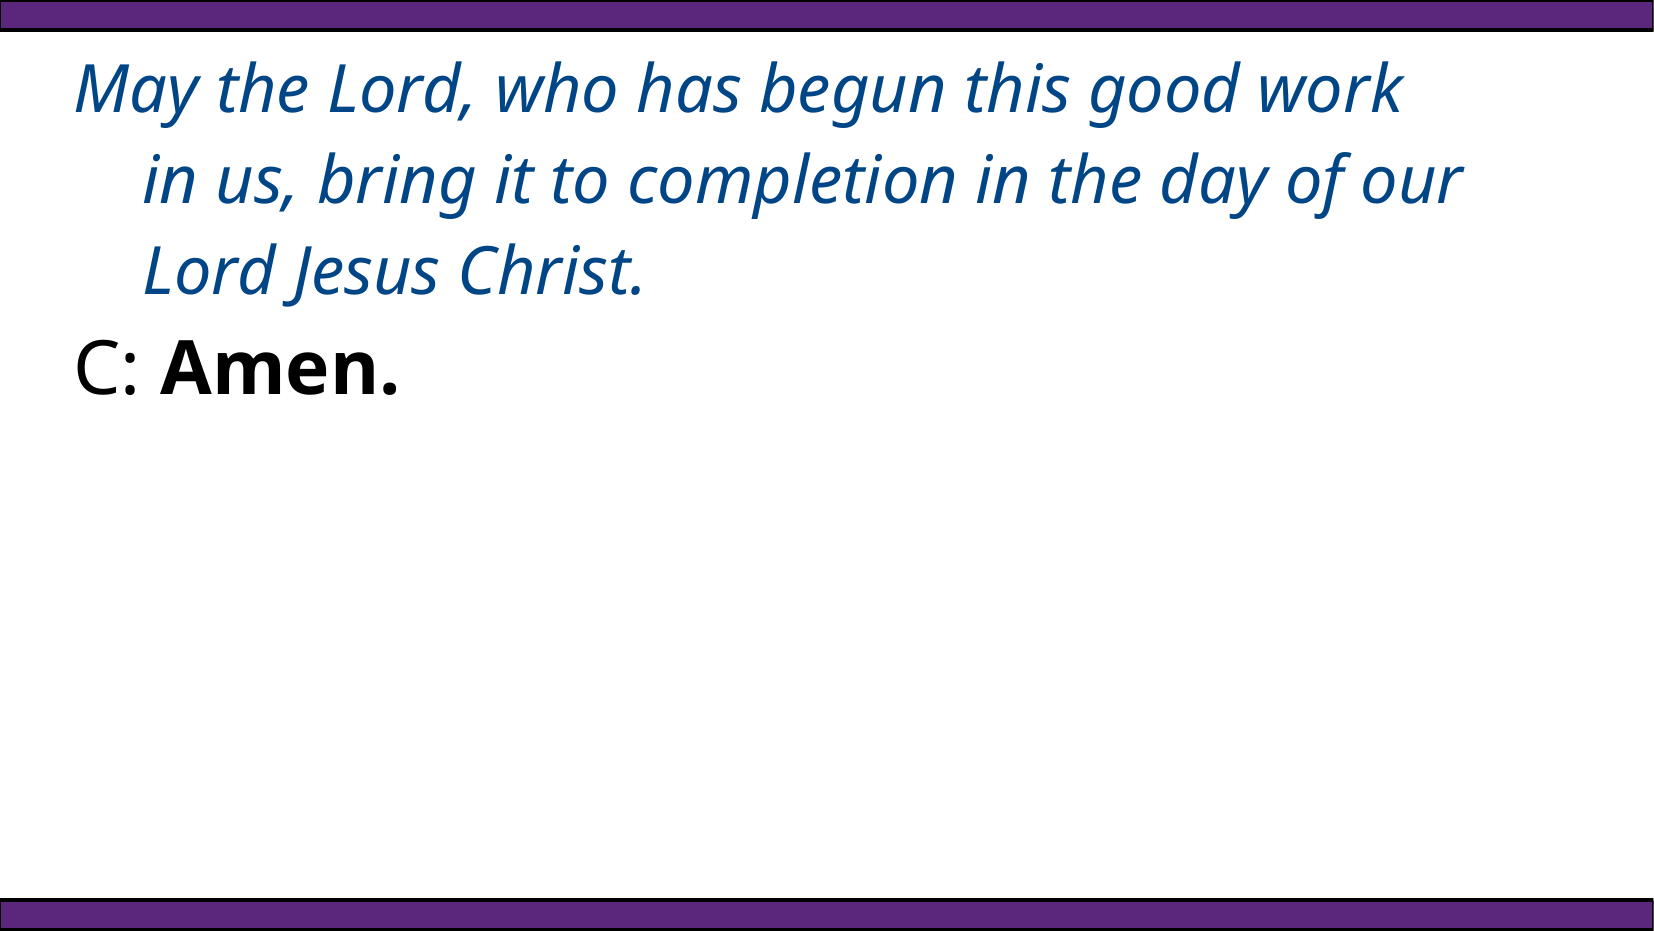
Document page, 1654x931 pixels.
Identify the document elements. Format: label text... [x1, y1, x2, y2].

text_box May the Lord, who has begun this good work in us, bring it to completion in the day of our Lord Jesus Christ. C: Amen. [58, 34, 1589, 416]
text_box [0, 0, 1654, 31]
picture [0, 31, 1654, 900]
text_box [0, 900, 1654, 931]
